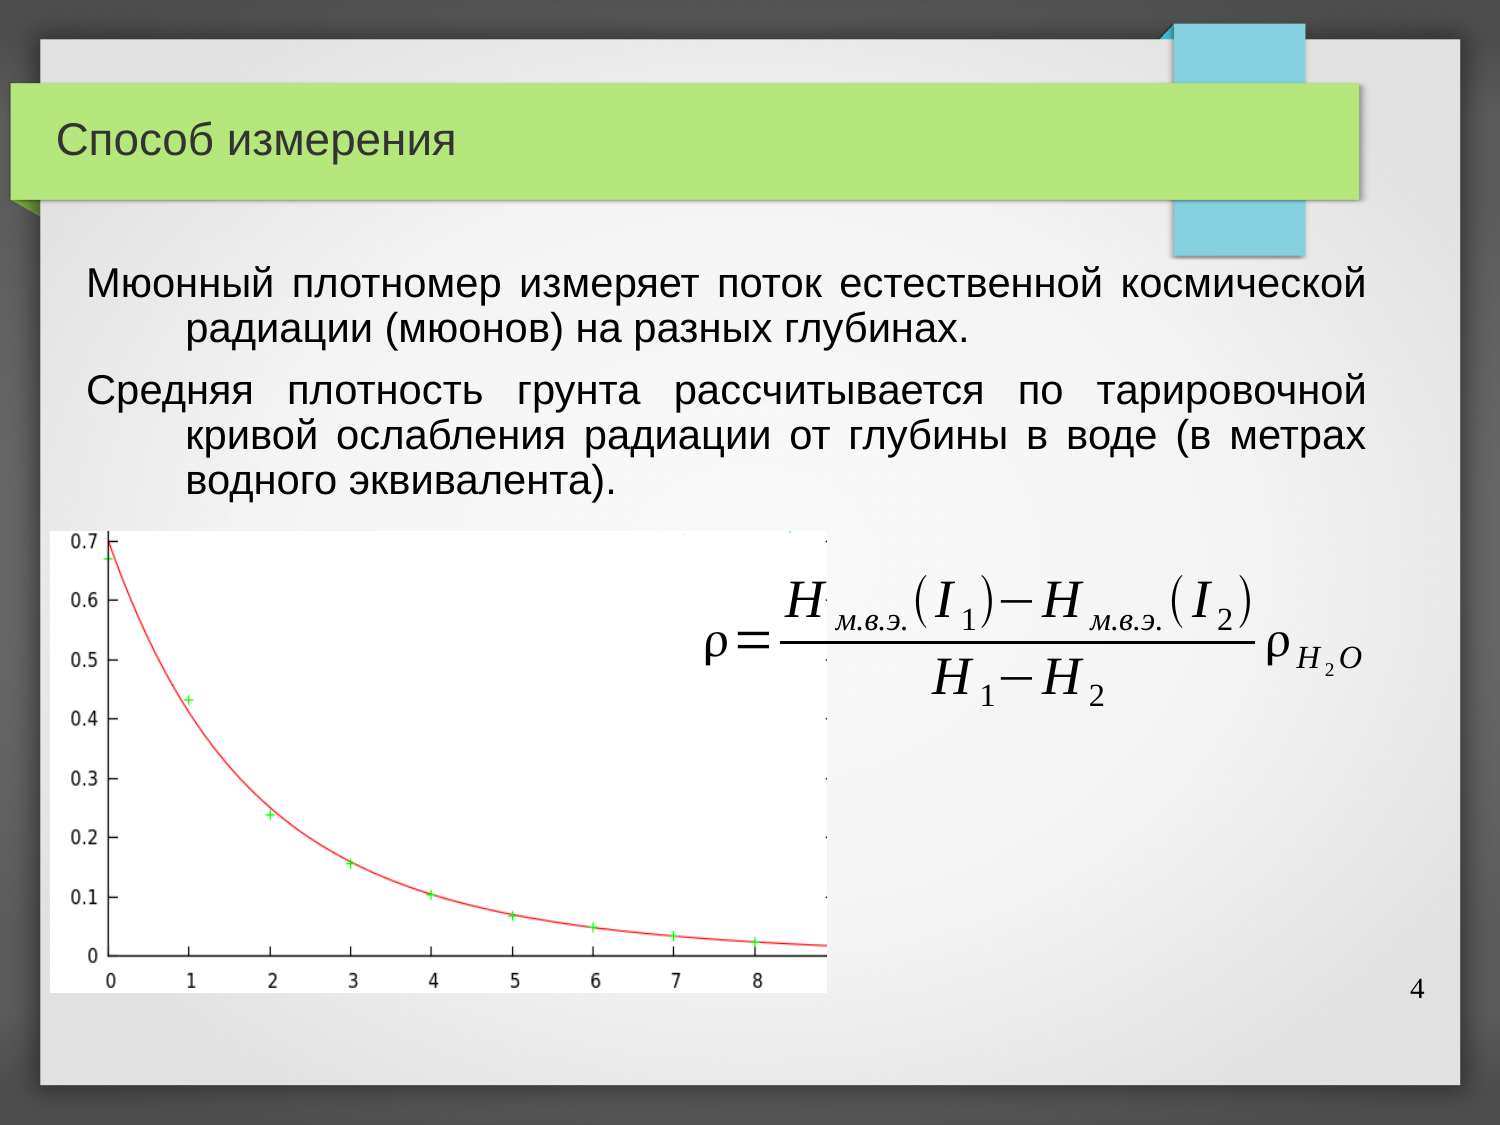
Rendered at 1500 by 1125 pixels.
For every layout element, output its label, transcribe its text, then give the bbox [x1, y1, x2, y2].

title Способ измерения [41, 61, 1471, 213]
list Мюонный плотномер измеряет поток естественной космической радиации (мюонов) на разных глубинах. Средняя плотность грунта рассчитывается по тарировочной кривой ослабления радиации от глубины в воде (в метрах водного эквивалента). [70, 254, 1382, 1040]
chart [693, 569, 1368, 715]
picture [0, 0, 1500, 1125]
